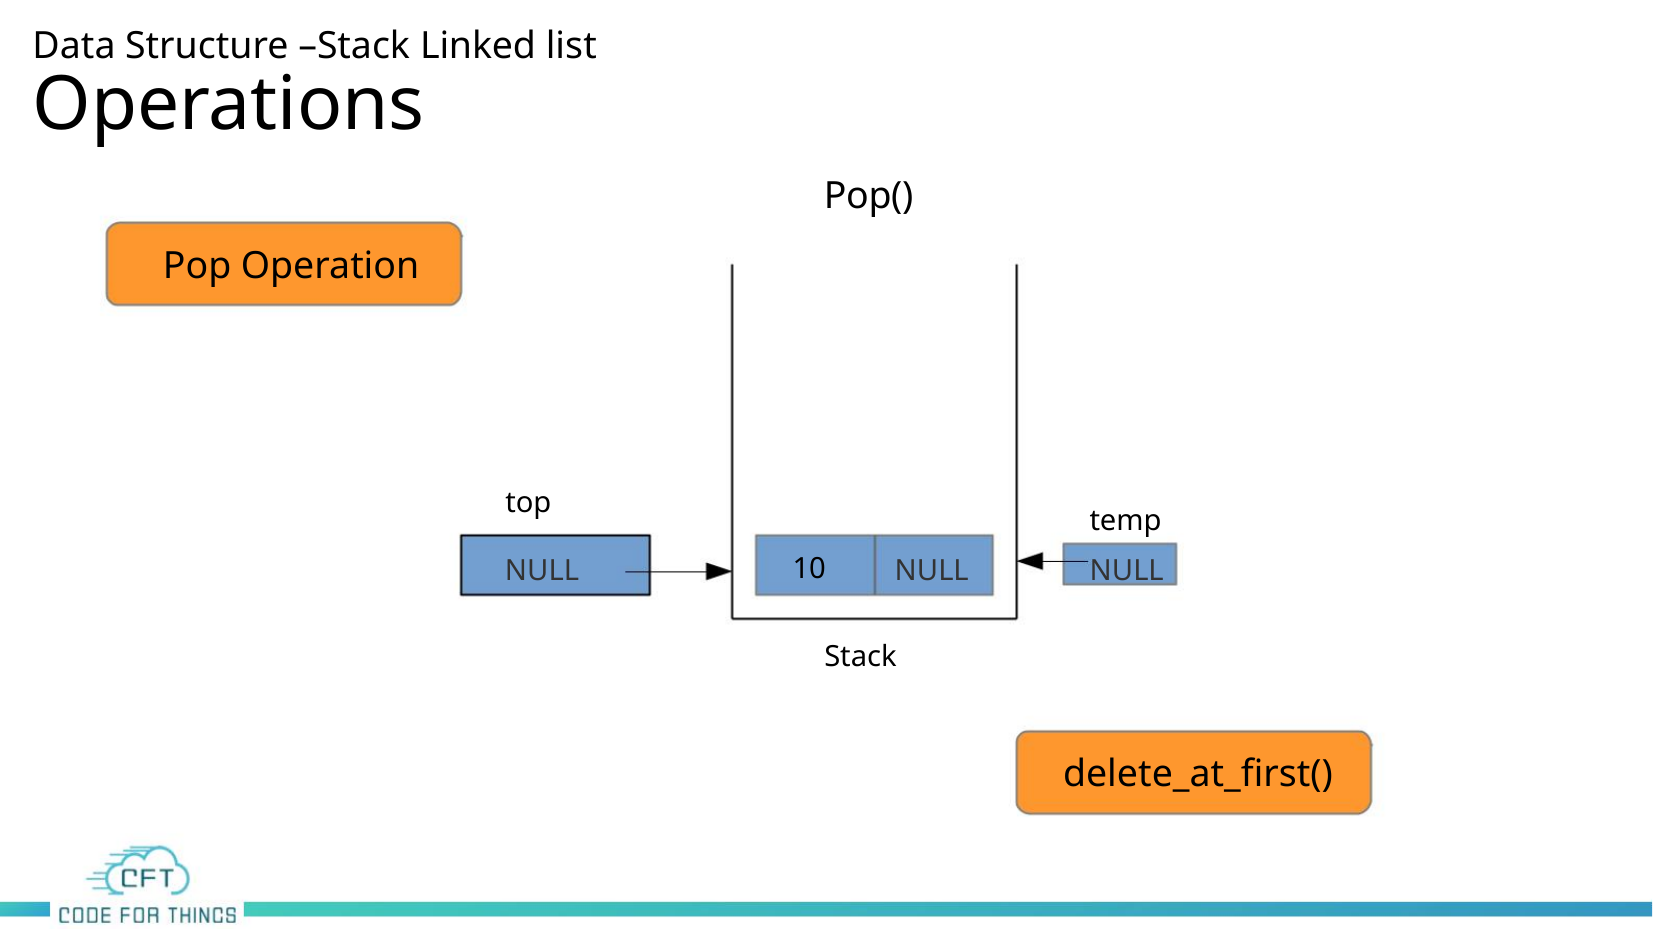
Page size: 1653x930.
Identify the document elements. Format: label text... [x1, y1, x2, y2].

text_box Stack [824, 638, 931, 673]
text_box 10 [792, 549, 855, 584]
text_box Pop() [823, 171, 948, 216]
text_box temp NULL [1089, 502, 1192, 587]
text_box NULL [504, 552, 606, 587]
text_box Pop() [874, 190, 886, 206]
text_box NULL [894, 552, 996, 587]
text_box top [505, 484, 579, 519]
text_box delete_at_first() [1063, 751, 1349, 794]
text_box Pop Operation [162, 243, 430, 286]
text_box Data Structure –Stack Linked list Operations [32, 22, 669, 145]
text_box [0, 0, 1653, 930]
text_box top [538, 498, 547, 510]
